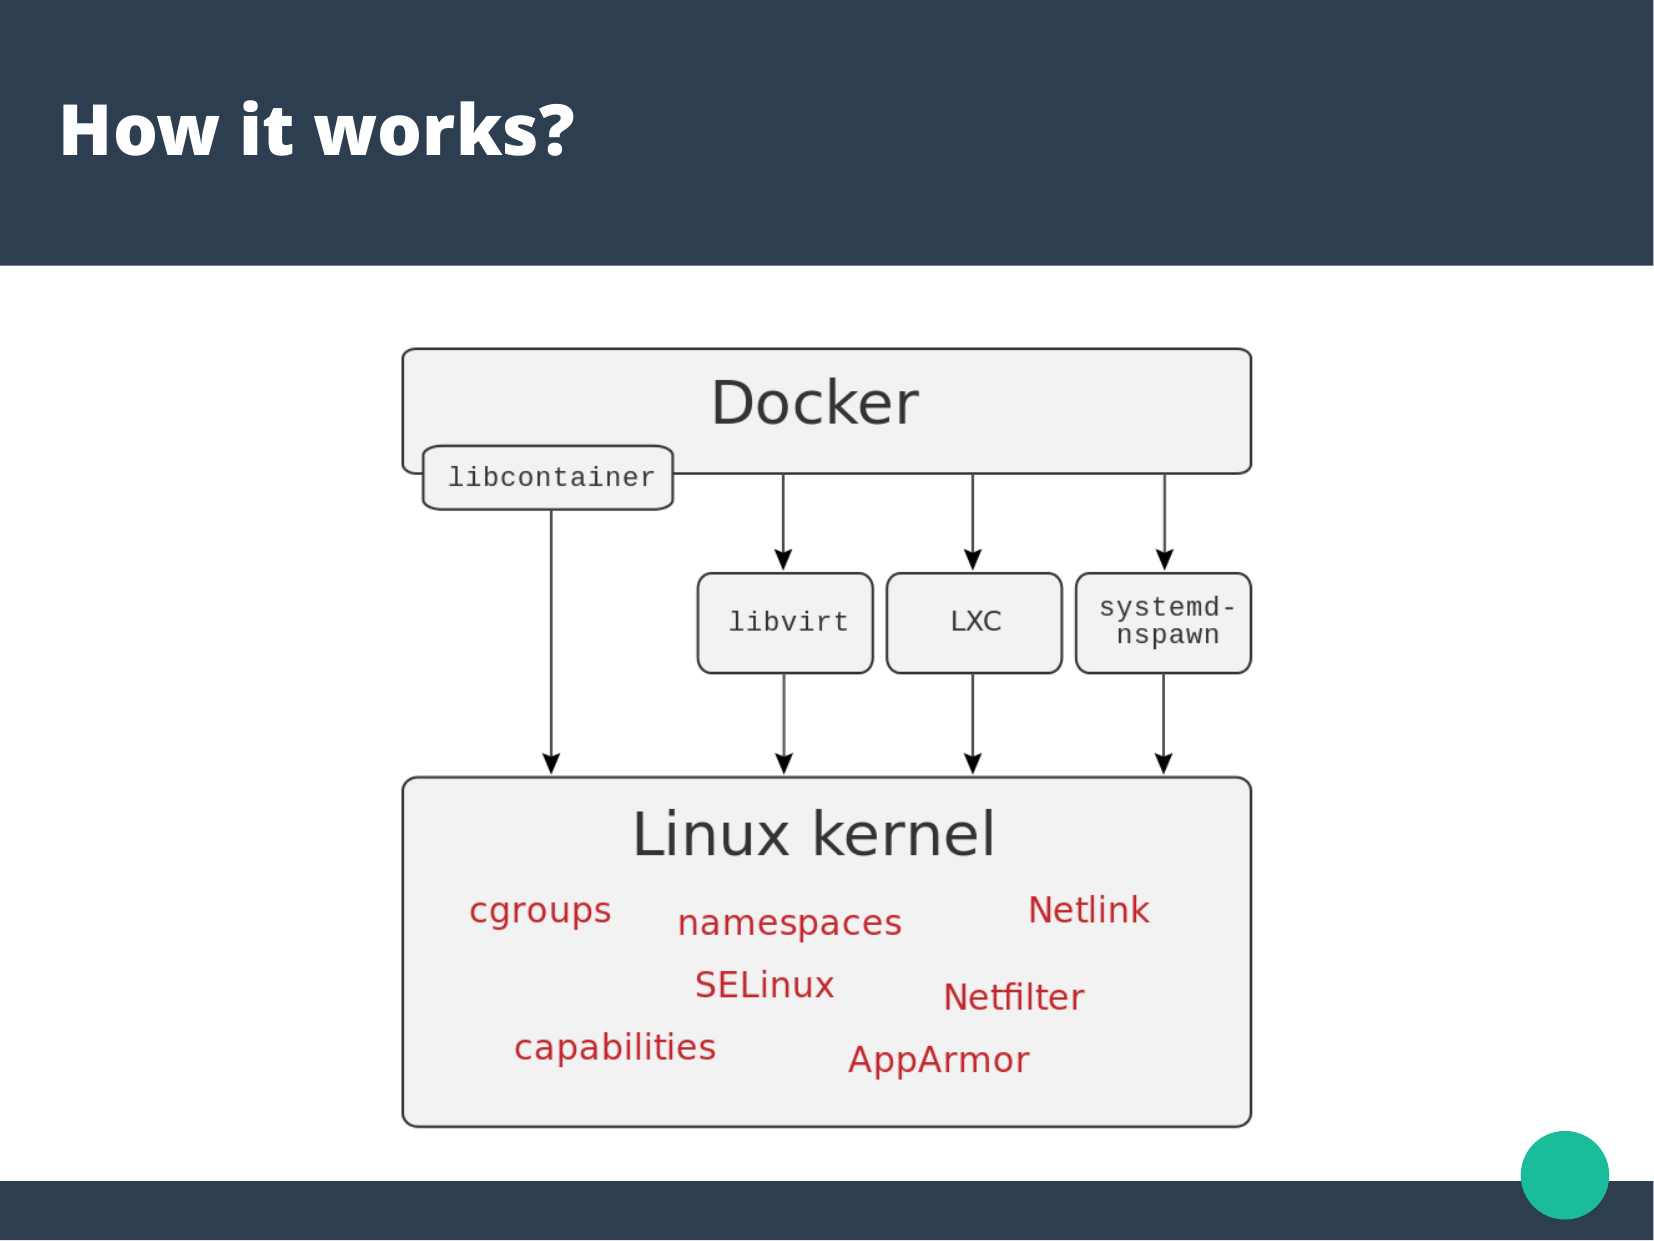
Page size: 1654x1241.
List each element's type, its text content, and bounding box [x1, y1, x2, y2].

title How it works? [59, 49, 1595, 207]
picture [378, 324, 1276, 1152]
